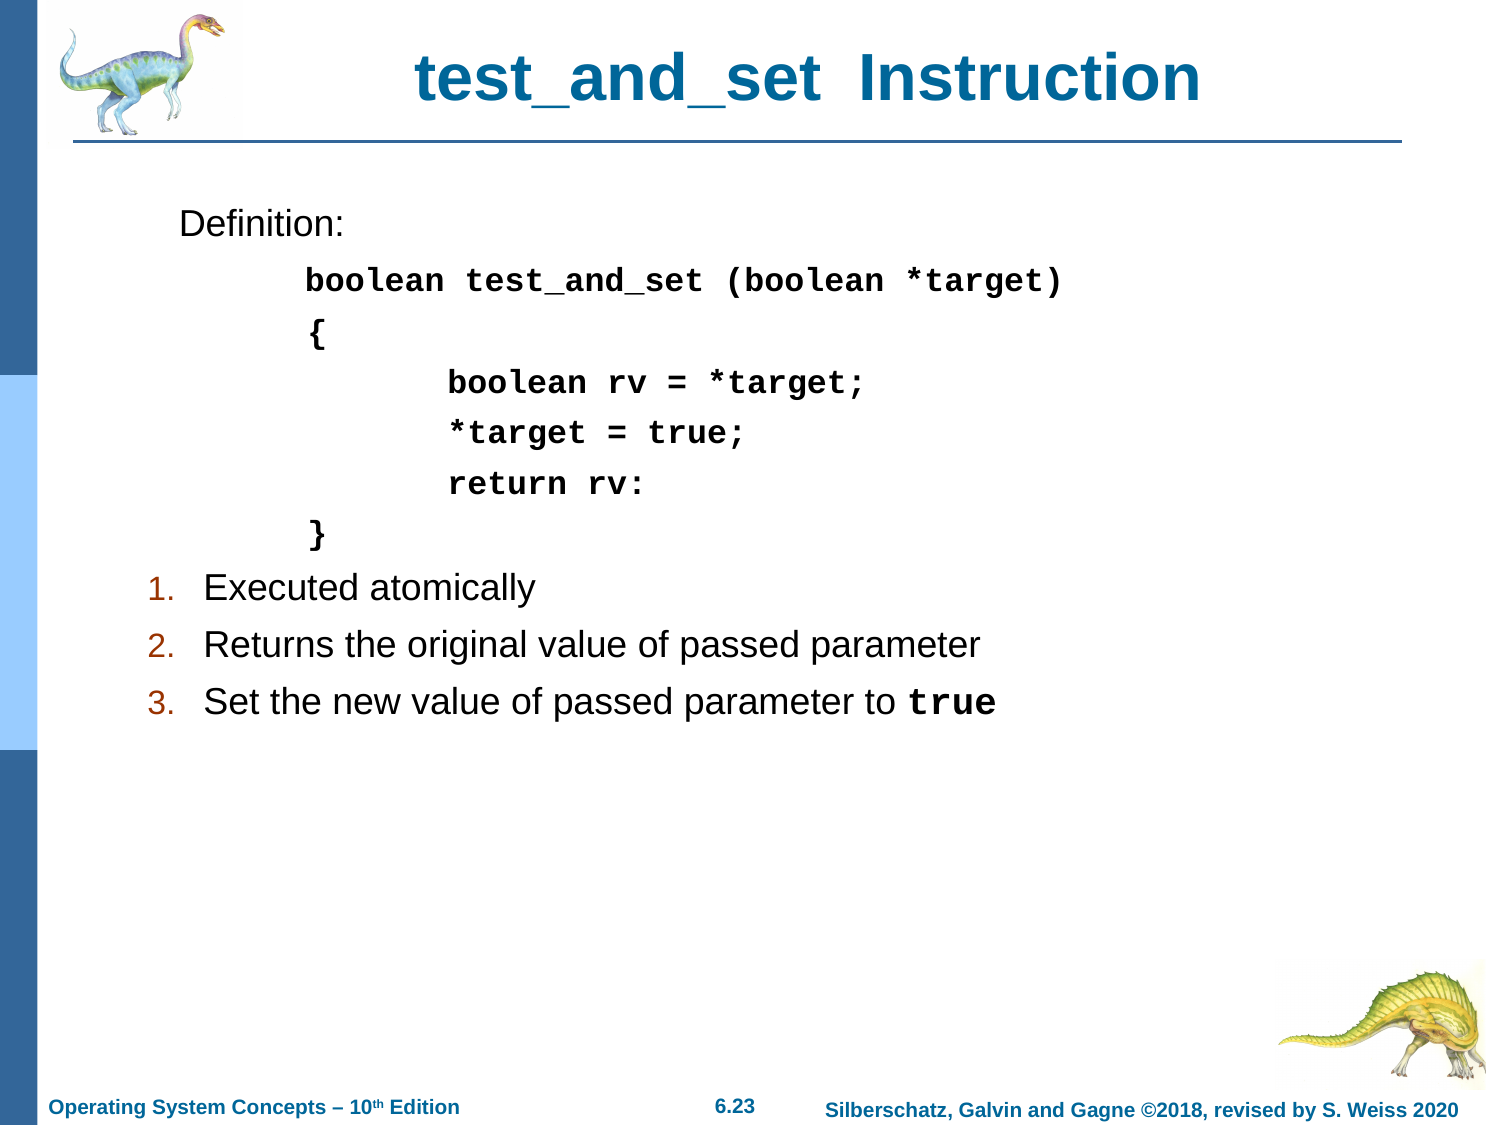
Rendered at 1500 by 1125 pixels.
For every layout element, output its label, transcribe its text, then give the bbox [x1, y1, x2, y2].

title test_and_set Instruction [211, 26, 1426, 122]
list Definition: boolean test_and_set (boolean *target) { boolean rv = *target; *target = true; return rv: } Executed atomically Returns the original value of passed parameter Set the new value of passed parameter to true [132, 135, 1348, 862]
picture [1275, 959, 1486, 1090]
picture [46, 0, 243, 149]
